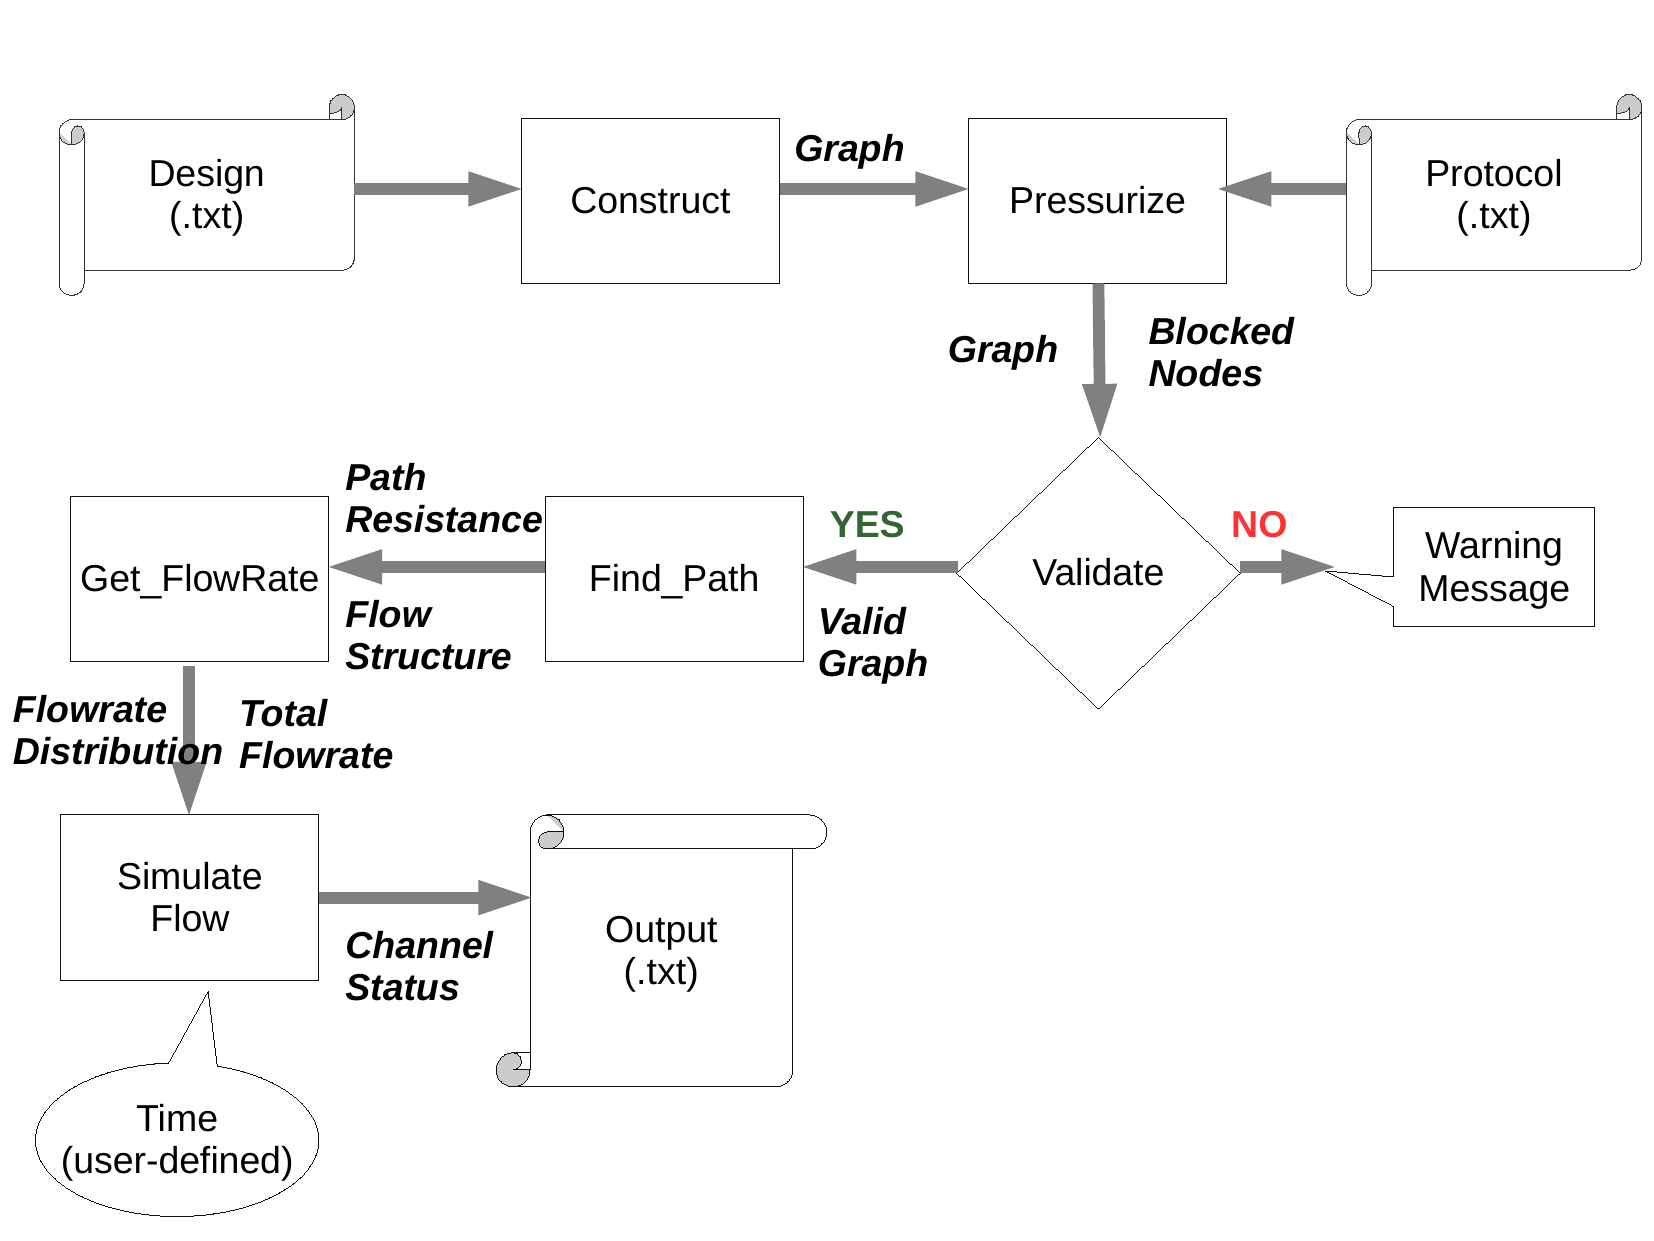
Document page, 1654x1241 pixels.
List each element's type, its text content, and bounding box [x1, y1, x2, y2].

text_box Graph [933, 321, 1075, 378]
text_box Find_Path [545, 496, 804, 662]
text_box Warning Message [1325, 507, 1595, 627]
text_box Valid Graph [803, 592, 945, 692]
text_box Pressurize [968, 118, 1227, 284]
text_box Channel Status [330, 916, 532, 1016]
text_box Protocol (.txt) [1346, 136, 1372, 296]
text_box Protocol (.txt) [1346, 110, 1642, 271]
text_box NO [1216, 496, 1359, 553]
text_box Design (.txt) [59, 137, 85, 296]
text_box Validate [956, 437, 1241, 709]
text_box Output (.txt) [515, 815, 793, 1087]
text_box Output (.txt) [548, 814, 827, 849]
text_box Total Flowrate [224, 685, 426, 784]
text_box Blocked Nodes [1133, 302, 1323, 402]
text_box Time (user-defined) [35, 991, 319, 1217]
text_box Flowrate Distribution [0, 680, 249, 780]
text_box Flow Structure [330, 586, 557, 686]
text_box Simulate Flow [60, 814, 319, 981]
text_box Get_FlowRate [70, 496, 329, 662]
text_box Graph [779, 120, 922, 178]
text_box Construct [521, 118, 780, 284]
text_box YES [814, 496, 957, 553]
text_box Path Resistance [330, 448, 581, 548]
text_box Design (.txt) [59, 111, 355, 271]
